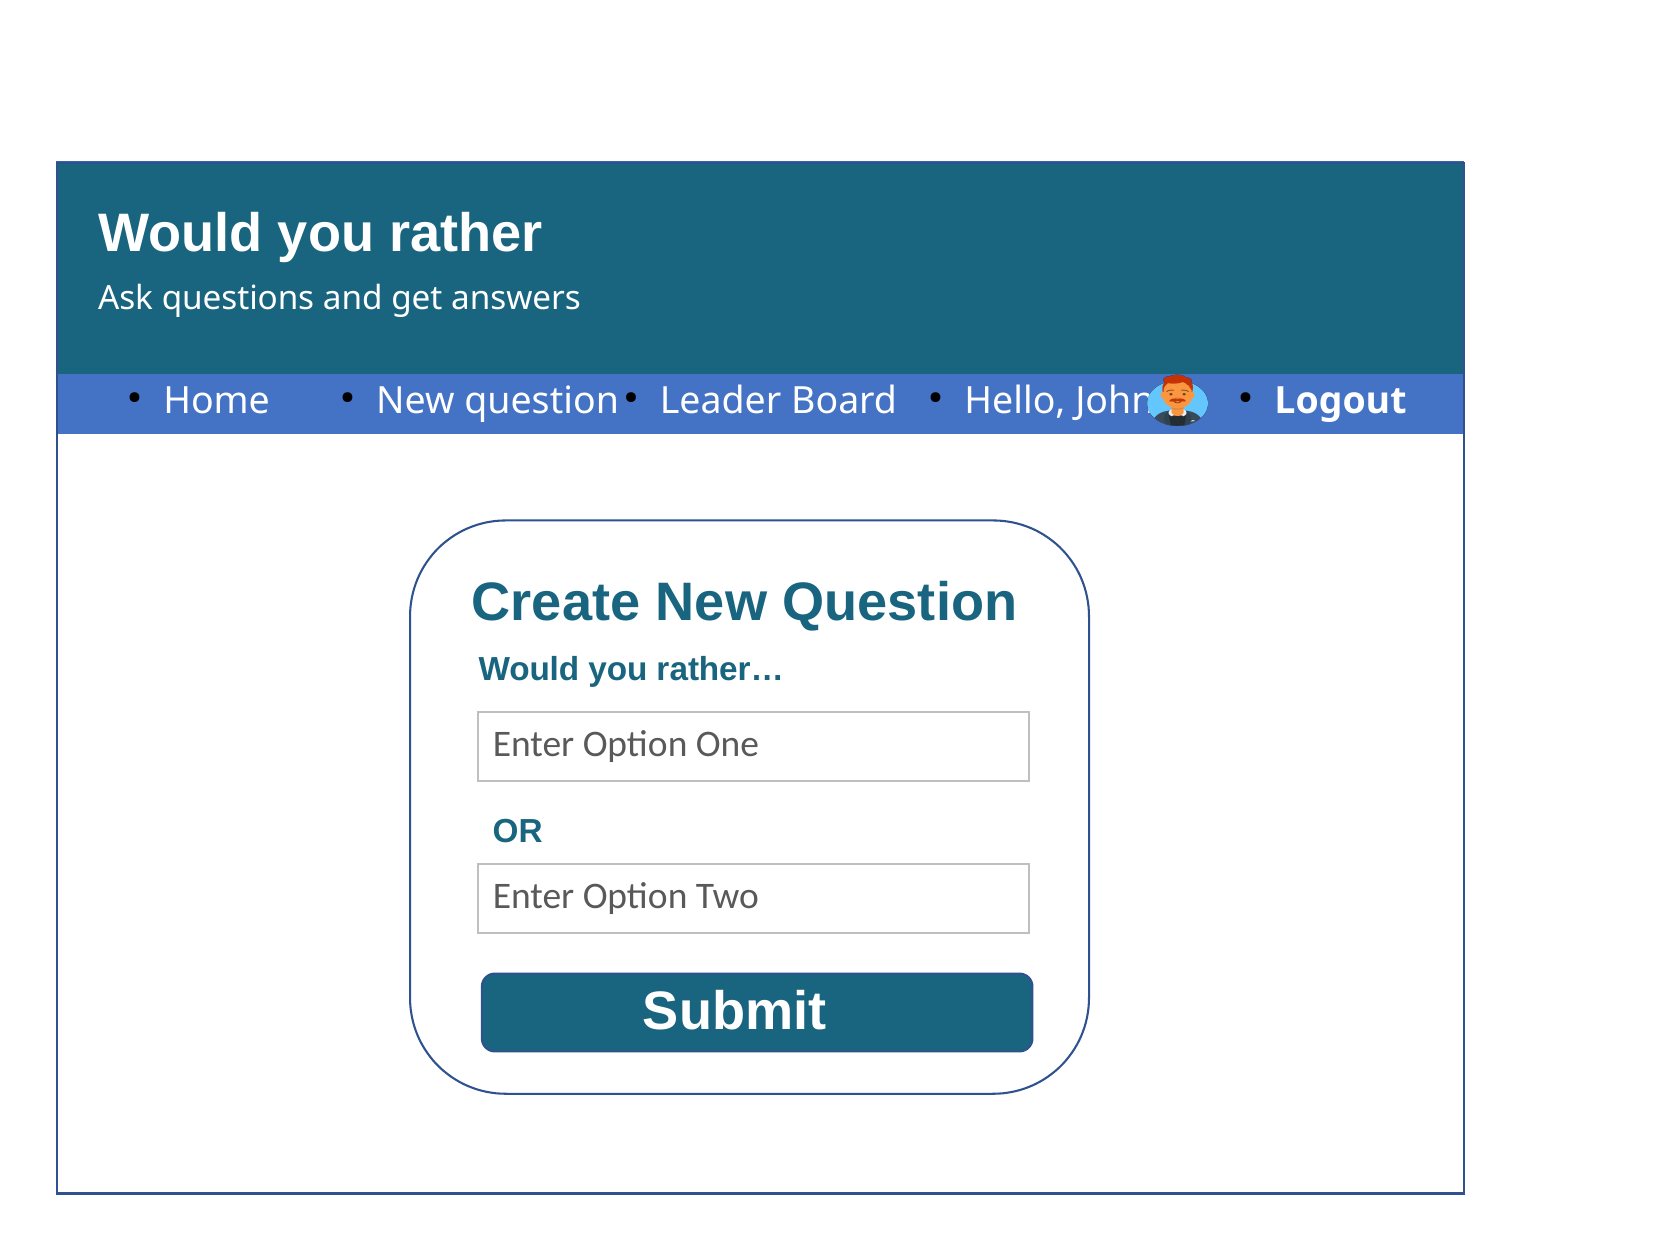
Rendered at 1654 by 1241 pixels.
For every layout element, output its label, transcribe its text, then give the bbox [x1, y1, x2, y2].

table_header New question [339, 374, 620, 434]
table_header Hello, John [901, 374, 1182, 434]
text_box Create New Question [442, 563, 1048, 642]
text_box [58, 164, 1463, 374]
text_box Ask questions and get answers [83, 266, 955, 374]
text_box Submit [628, 973, 908, 1052]
text_box [478, 864, 1029, 933]
text_box Enter Option One [477, 711, 781, 773]
table_header Logout [1182, 374, 1463, 434]
table_header Leader Board [620, 374, 901, 434]
text_box Enter Option Two [477, 863, 781, 925]
text_box Would you rather [83, 194, 698, 266]
text_box Would you rather… [463, 642, 992, 697]
table_header Home [58, 374, 339, 434]
text_box OR [477, 805, 1006, 860]
text_box [478, 712, 1029, 781]
text_box [481, 973, 628, 1052]
picture [1144, 373, 1211, 426]
text_box [908, 973, 1033, 1052]
